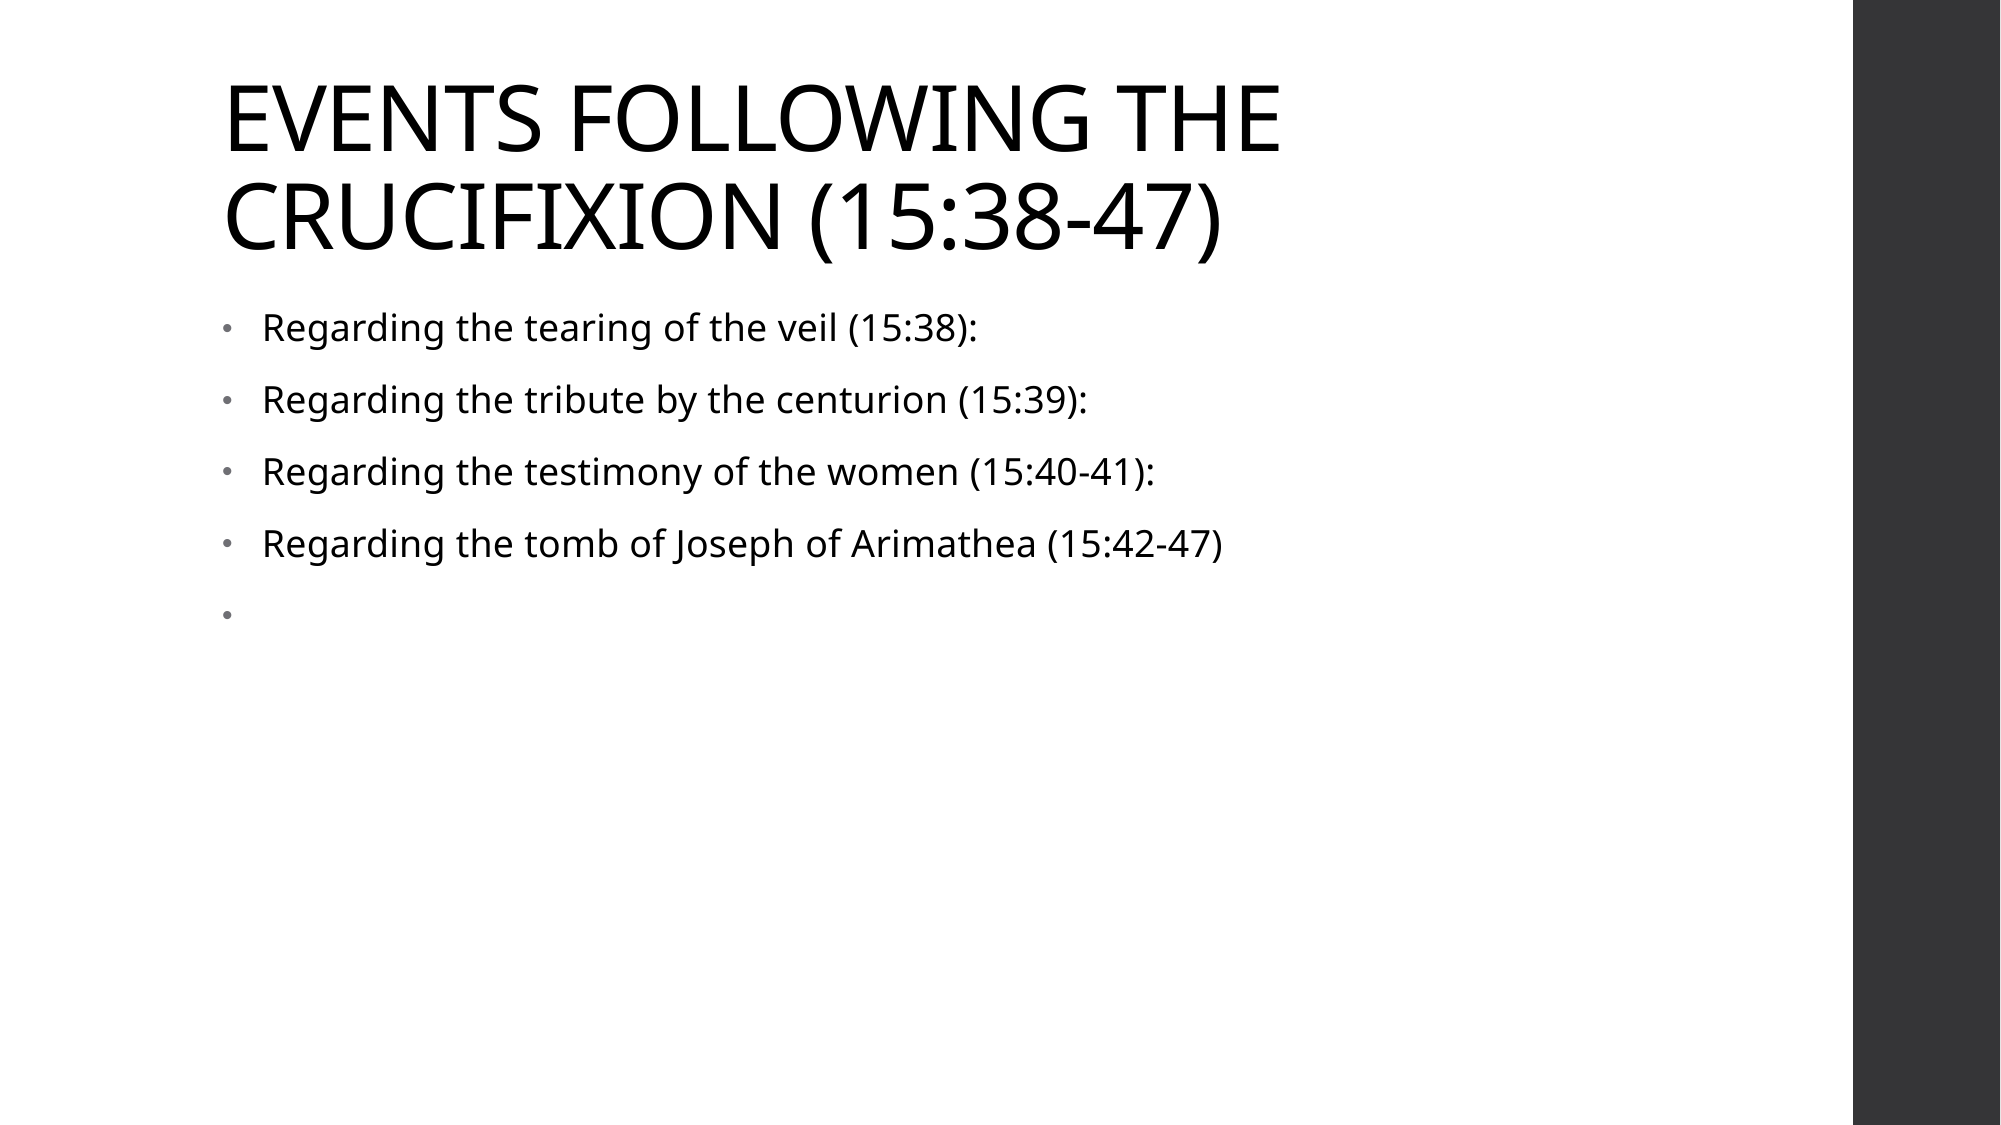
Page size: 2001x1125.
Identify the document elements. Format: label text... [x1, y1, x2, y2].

list Regarding the tearing of the veil (15:38): Regarding the tribute by the centurion (15:39): Regarding the testimony of the women (15:40-41): Regarding the tomb of Joseph of Arimathea (15:42-47) [206, 299, 1617, 1014]
title EVENTS FOLLOWING THE CRUCIFIXION (15:38-47) [206, 60, 1797, 278]
